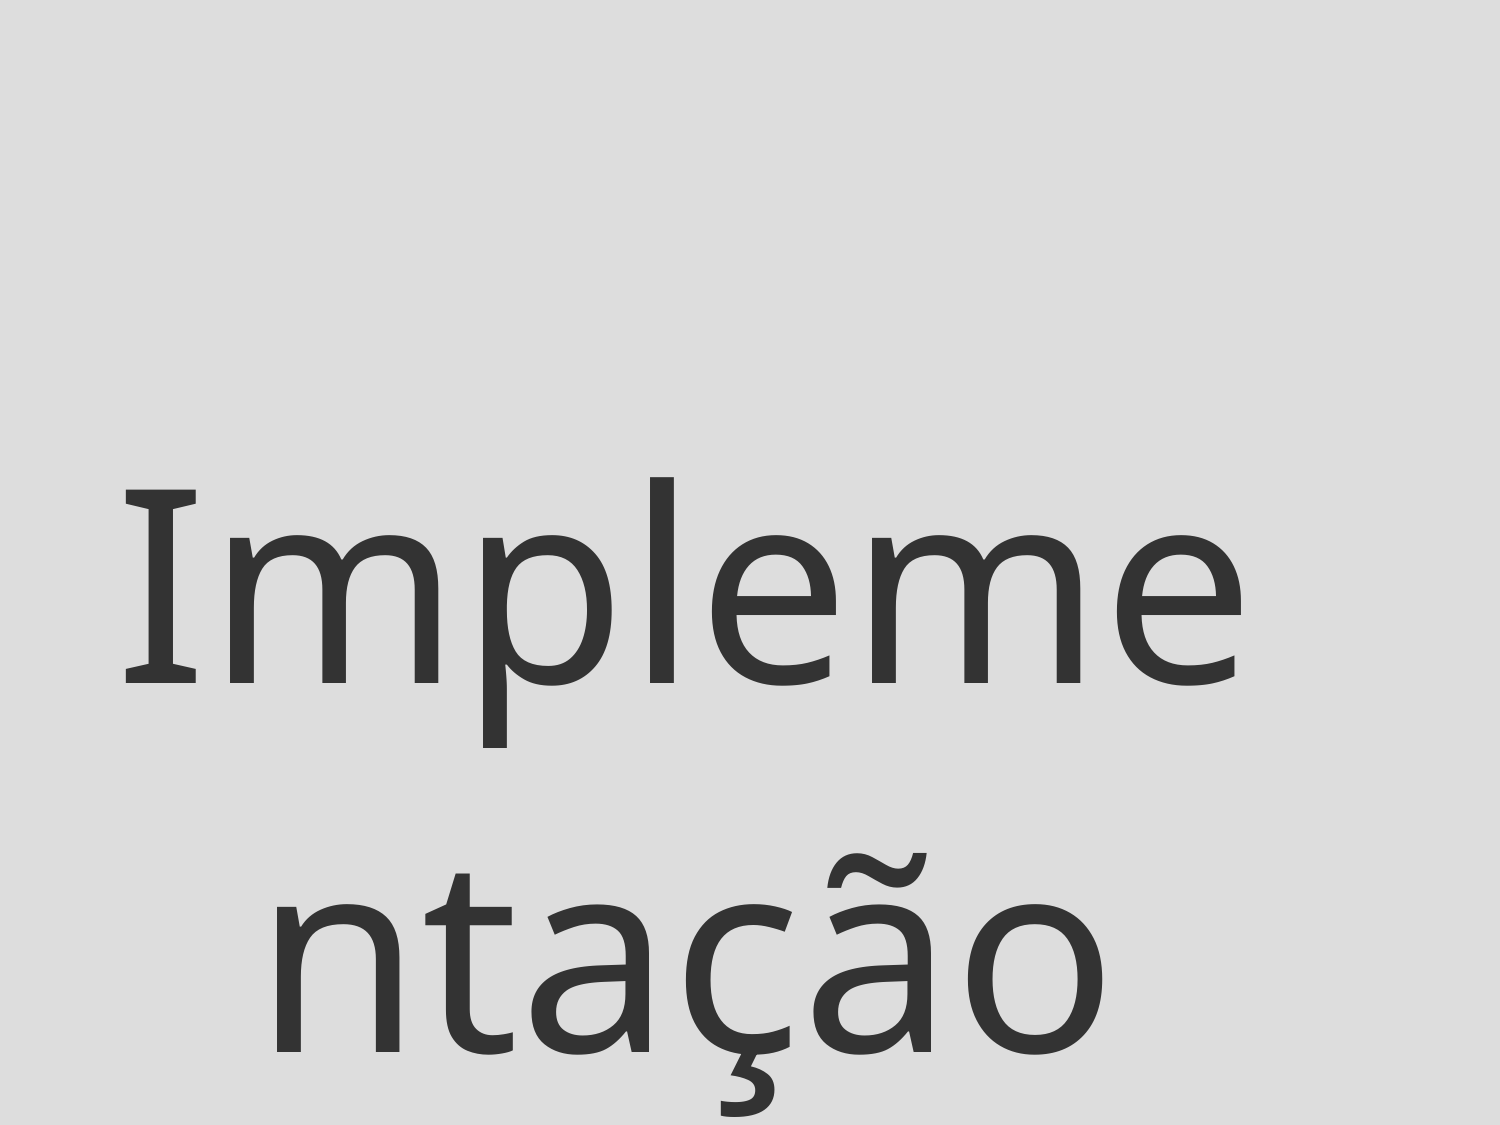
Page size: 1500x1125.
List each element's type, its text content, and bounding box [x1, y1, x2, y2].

text_box Implementação [100, 386, 1400, 739]
